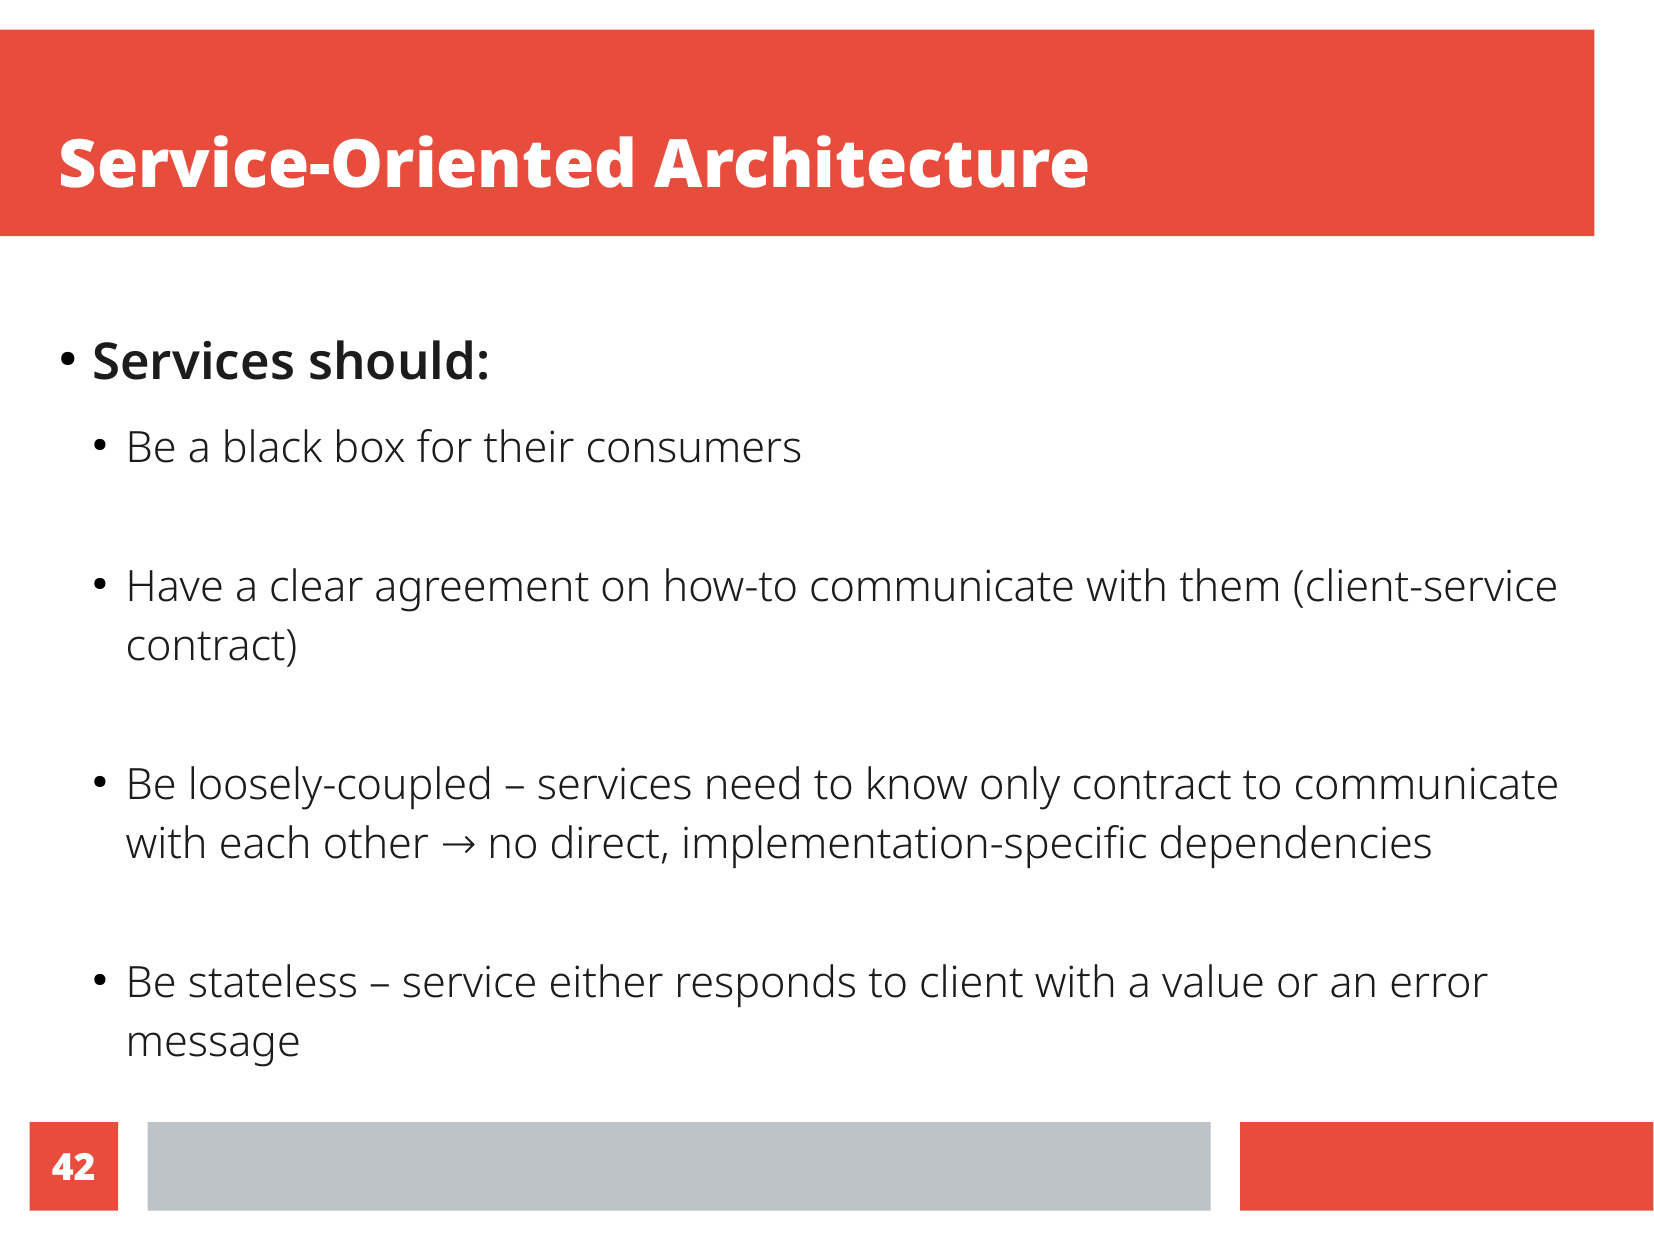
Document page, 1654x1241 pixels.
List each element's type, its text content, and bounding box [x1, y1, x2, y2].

list Services should: Be a black box for their consumers Have a clear agreement on how-to communicate with them (client-service contract) Be loosely-coupled – services need to know only contract to communicate with each other → no direct, implementation-specific dependencies Be stateless – service either responds to client with a value or an error message [59, 324, 1565, 1093]
title Service-Oriented Architecture [59, 59, 1595, 207]
